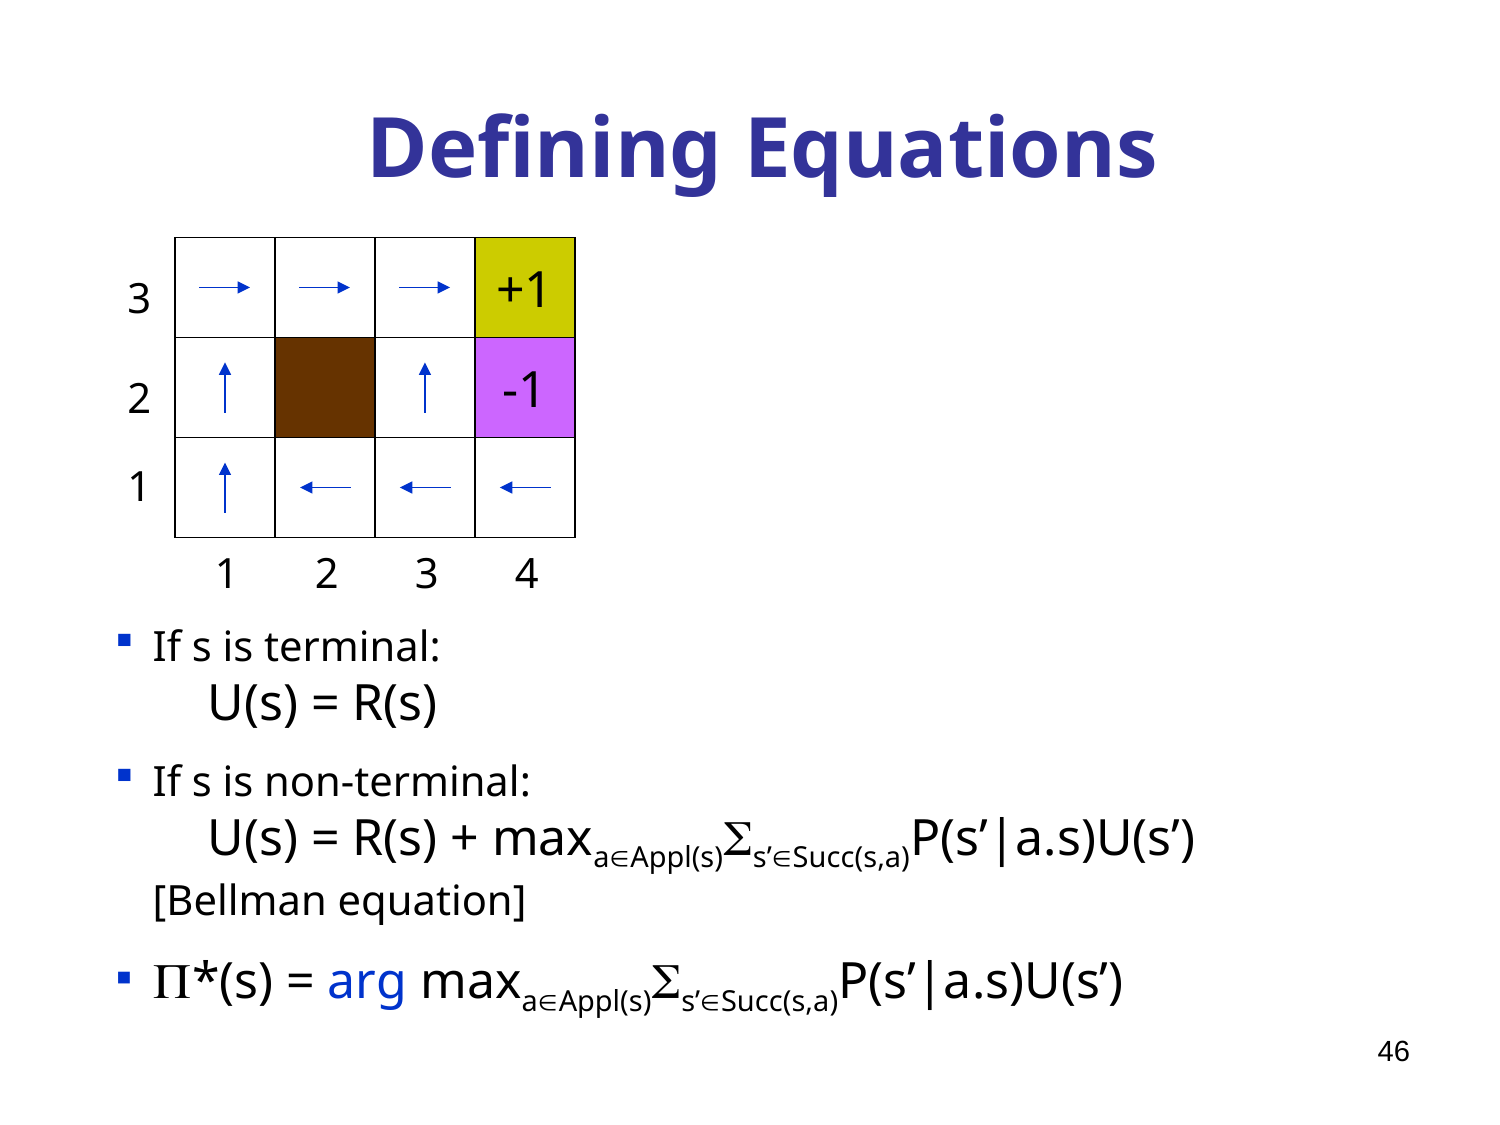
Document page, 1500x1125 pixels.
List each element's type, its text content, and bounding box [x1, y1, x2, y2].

text_box If s is terminal: U(s) = R(s) If s is non-terminal: U(s) = R(s) + maxaAppl(s)s’Succ(s,a)P(s’|a.s)U(s’) [Bellman equation] *(s) = arg maxaAppl(s)s’Succ(s,a)P(s’|a.s)U(s’) [99, 612, 1463, 1025]
text_box 1 [112, 451, 167, 518]
title Defining Equations [99, 49, 1425, 238]
text_box -1 [474, 337, 575, 438]
text_box 1 [200, 539, 254, 605]
text_box 3 [112, 264, 167, 330]
text_box 2 [300, 539, 354, 605]
text_box 2 [112, 364, 167, 430]
text_box [274, 337, 375, 438]
text_box <number> [1074, 1024, 1426, 1103]
text_box 3 [399, 539, 454, 605]
text_box +1 [474, 238, 575, 337]
text_box 4 [500, 539, 554, 605]
